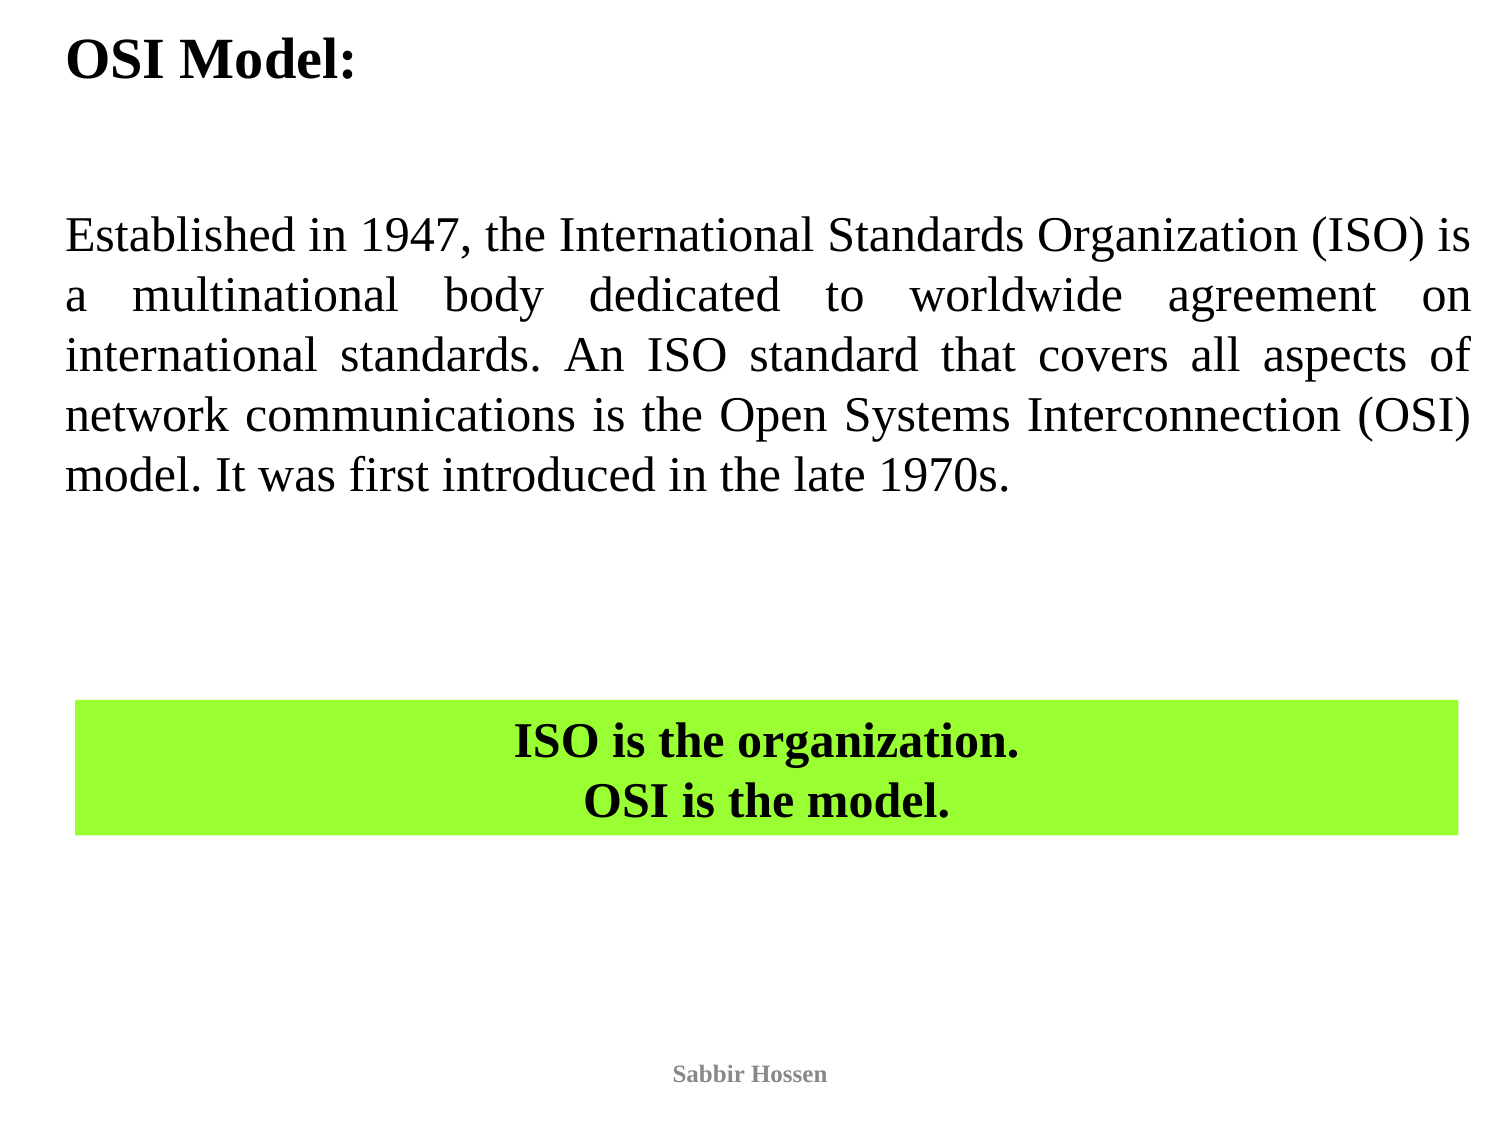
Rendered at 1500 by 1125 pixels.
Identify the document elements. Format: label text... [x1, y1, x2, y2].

list OSI Model: Established in 1947, the International Standards Organization (ISO) is a multinational body dedicated to worldwide agreement on international standards. An ISO standard that covers all aspects of network communications is the Open Systems Interconnection (OSI) model. It was first introduced in the late 1970s. [49, 12, 1488, 1111]
text_box ISO is the organization. OSI is the model. [75, 699, 1459, 836]
text_box Sabbir Hossen [496, 1042, 1004, 1103]
